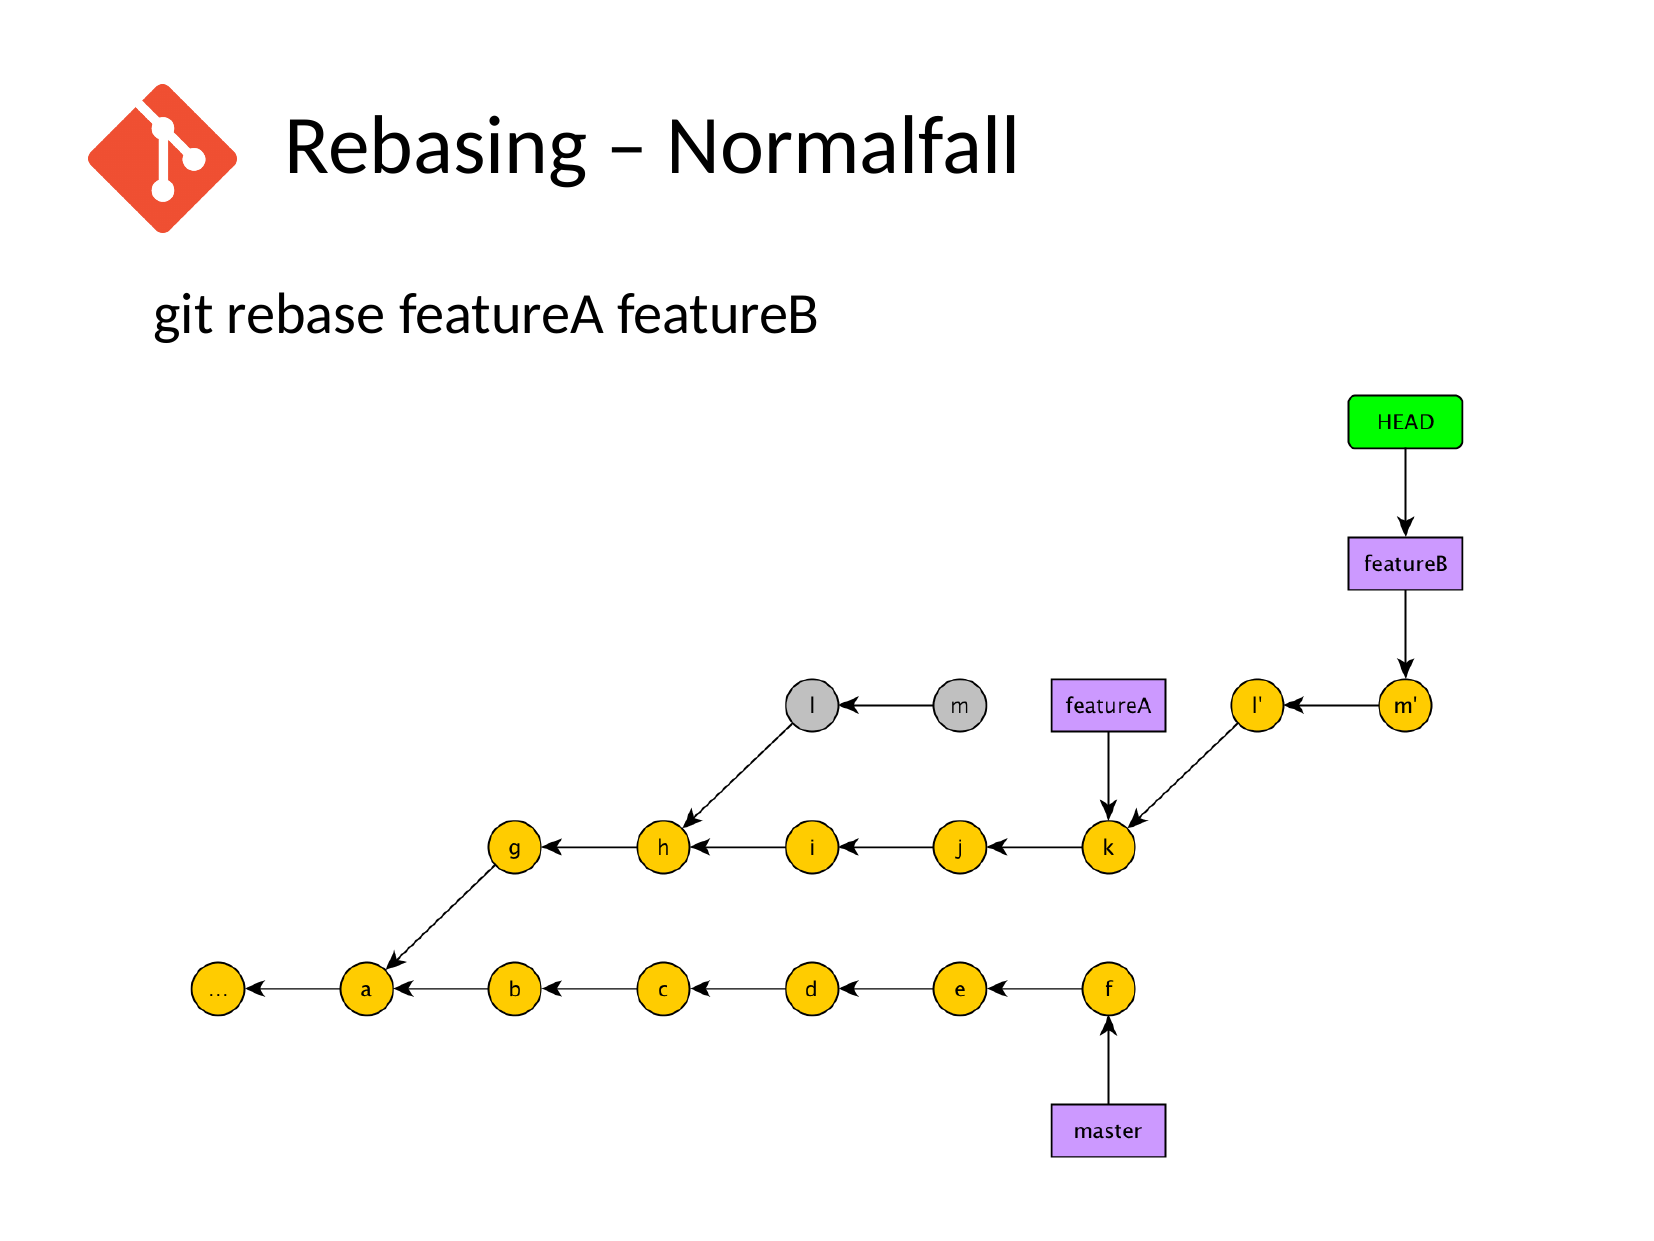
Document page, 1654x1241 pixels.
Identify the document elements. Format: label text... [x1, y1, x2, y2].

title Rebasing – Normalfall [265, 49, 1571, 257]
picture [88, 84, 237, 233]
picture [177, 380, 1477, 1171]
list git rebase featureA featureB [82, 290, 1571, 1152]
